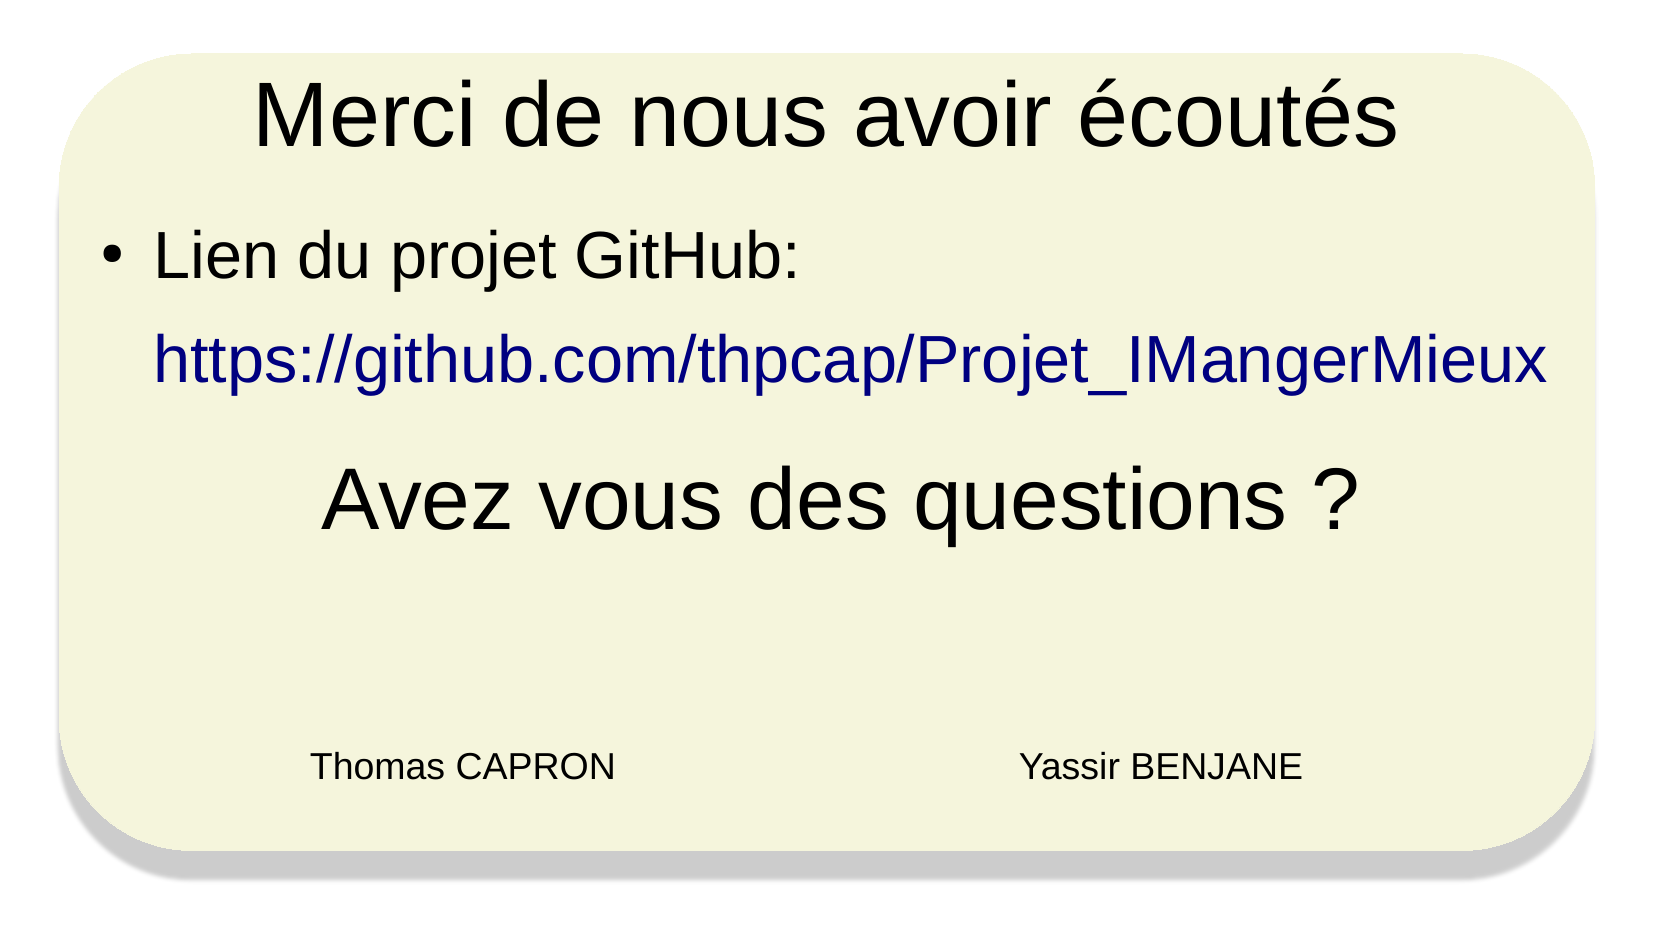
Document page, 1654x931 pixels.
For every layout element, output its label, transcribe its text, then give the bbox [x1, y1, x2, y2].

text_box [59, 111, 1595, 851]
text_box Thomas CAPRON [295, 738, 1003, 827]
text_box Avez vous des questions ? [147, 442, 1536, 650]
text_box Yassir BENJANE [1003, 738, 1654, 827]
list Lien du projet GitHub: https://github.com/thpcap/Projet_IMangerMieux [82, 217, 1571, 758]
title Merci de nous avoir écoutés [82, 37, 1571, 193]
